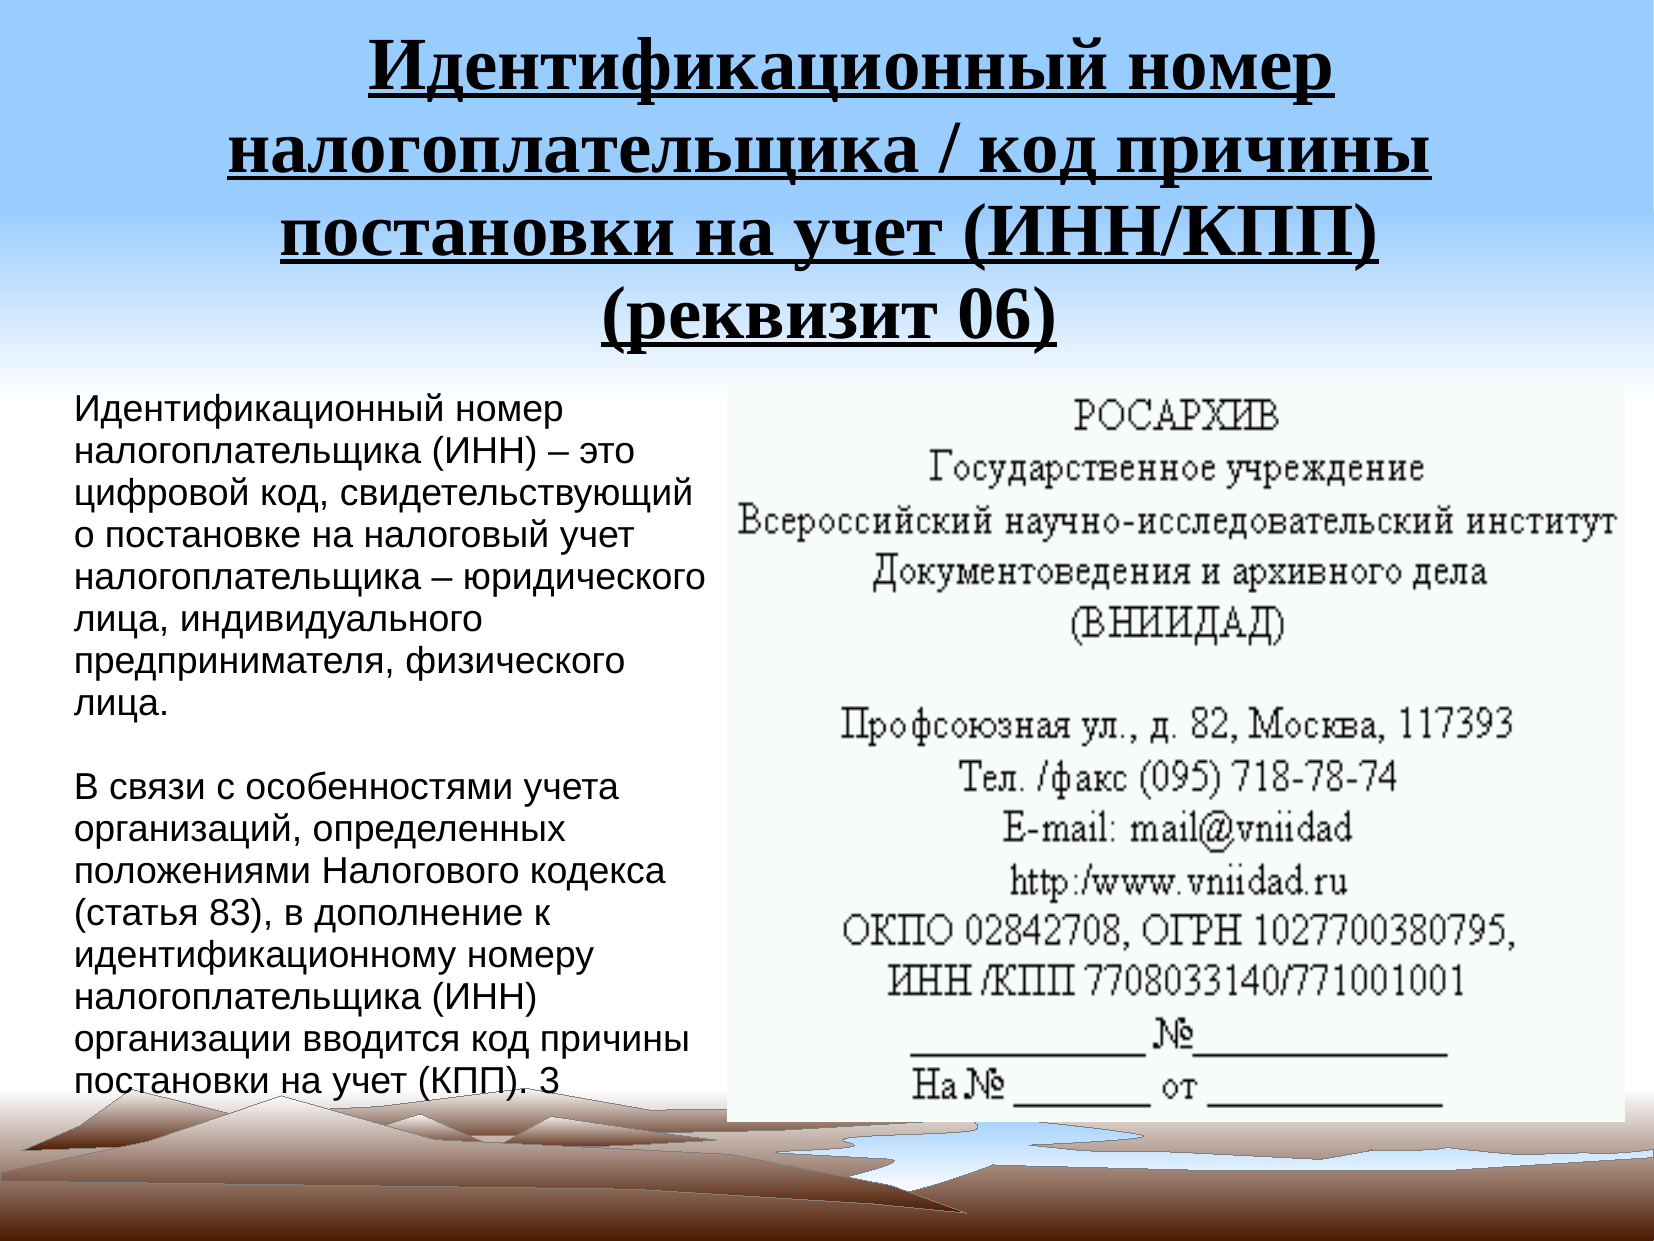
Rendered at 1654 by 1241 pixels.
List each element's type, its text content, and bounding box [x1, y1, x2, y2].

text_box Идентификационный номер налогоплательщика (ИНН) – это цифровой код, свидетельствующий о постановке на налоговый учет налогоплательщика – юридического лица, индивидуального предпринимателя, физического лица. В связи с особенностями учета организаций, определенных положениями Налогового кодекса (статья 83), в дополнение к идентификационному номеру налогоплательщика (ИНН) организации вводится код причины постановки на учет (КПП). 3 [59, 379, 739, 1152]
picture [727, 386, 1625, 1123]
title Идентификационный номер налогоплательщика / код причины постановки на учет (ИНН/КПП) (реквизит 06) [123, 22, 1536, 355]
